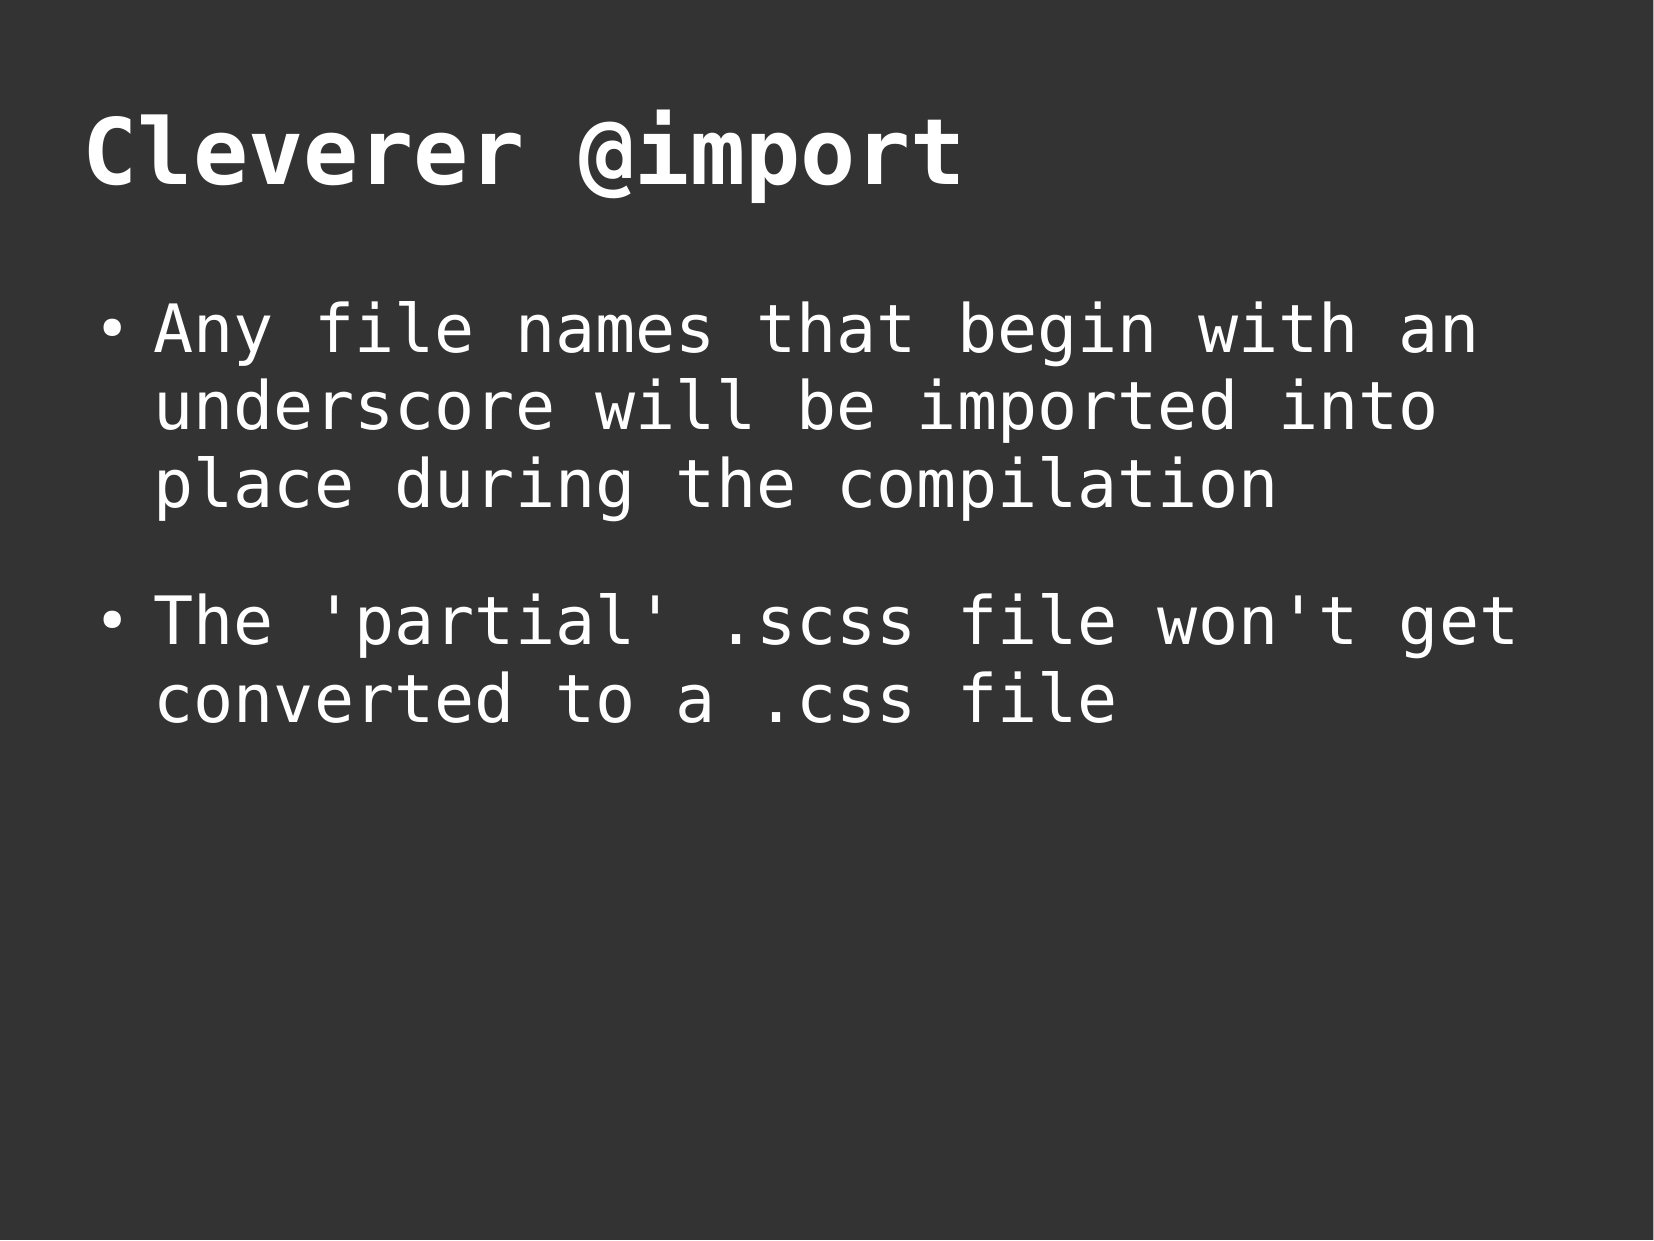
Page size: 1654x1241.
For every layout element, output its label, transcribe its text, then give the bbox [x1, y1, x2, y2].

title Cleverer @import [82, 49, 1571, 257]
list Any file names that begin with an underscore will be imported into place during the compilation The 'partial' .scss file won't get converted to a .css file [82, 290, 1571, 1182]
